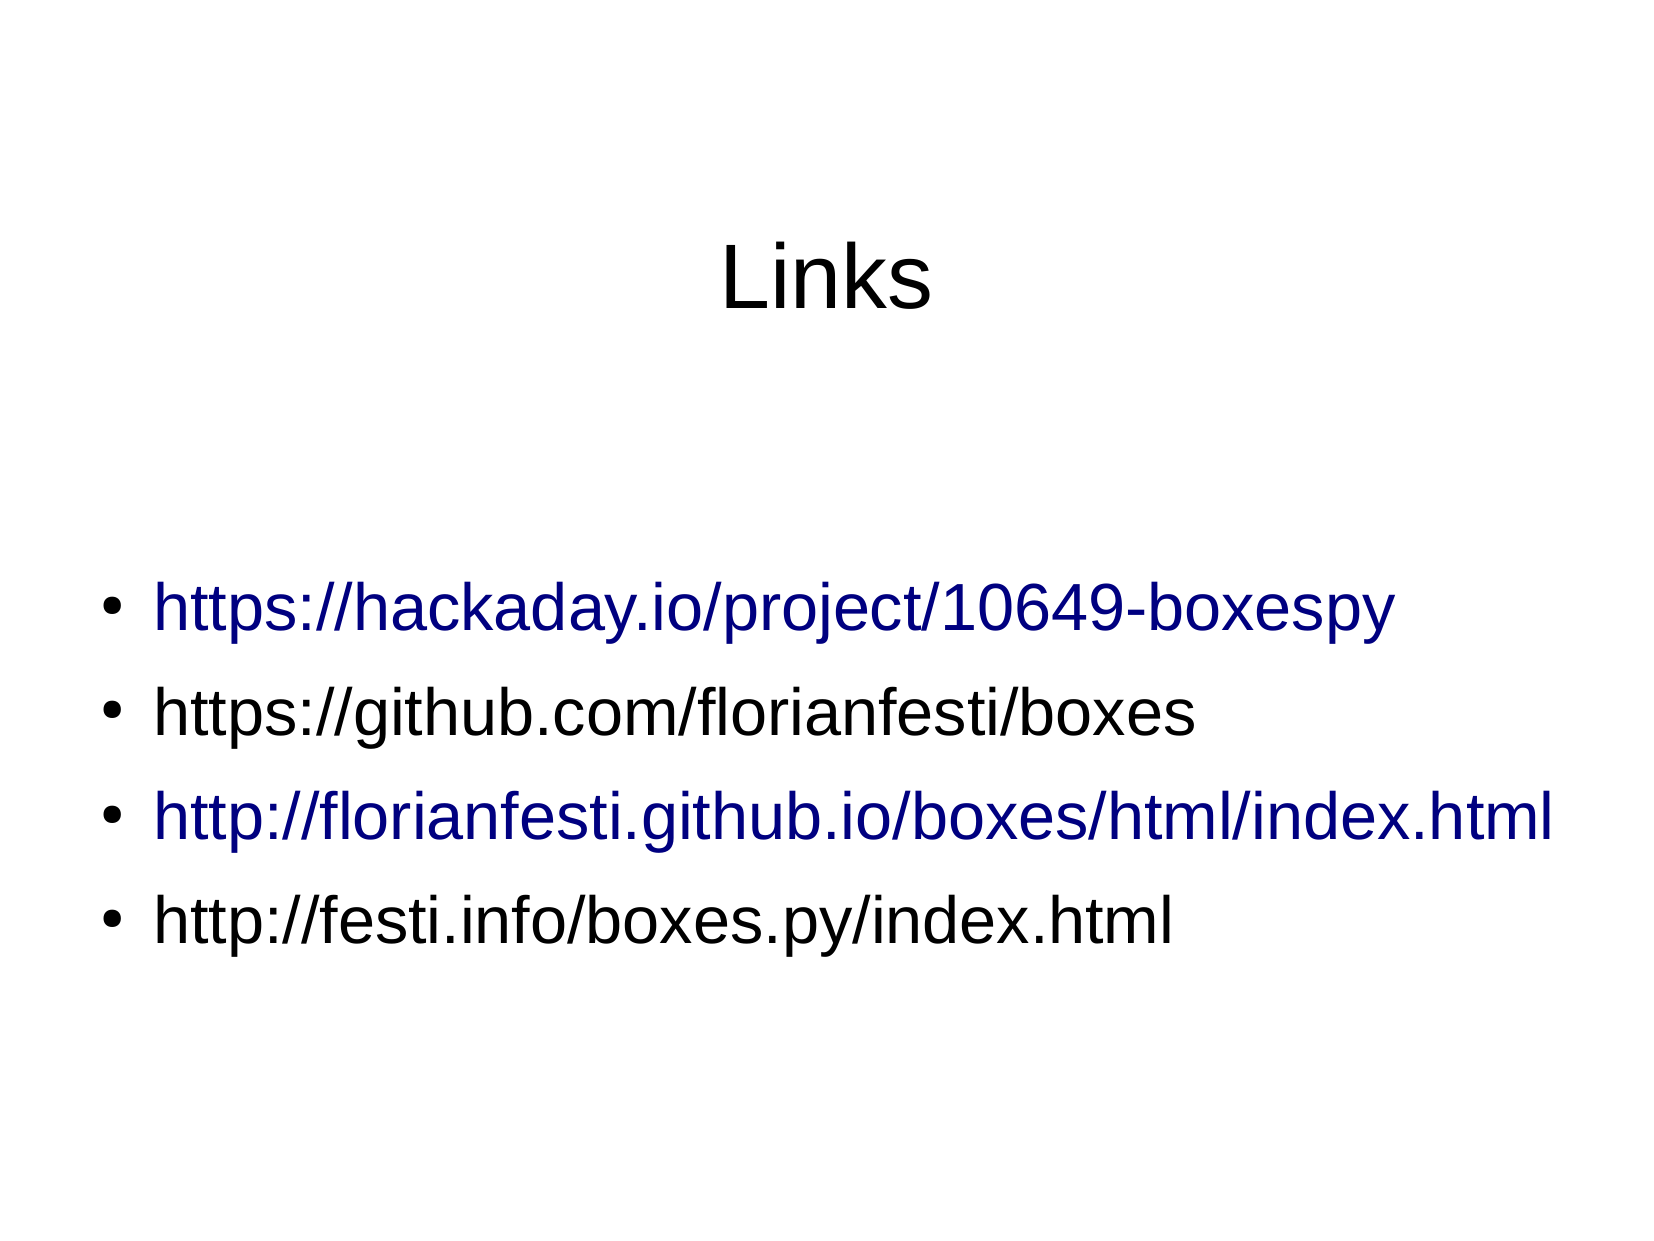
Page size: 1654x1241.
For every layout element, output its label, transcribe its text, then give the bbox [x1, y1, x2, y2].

list https://hackaday.io/project/10649-boxespy https://github.com/florianfesti/boxes http://florianfesti.github.io/boxes/html/index.html http://festi.info/boxes.py/index.html [82, 570, 1571, 1010]
title Links [82, 173, 1571, 381]
